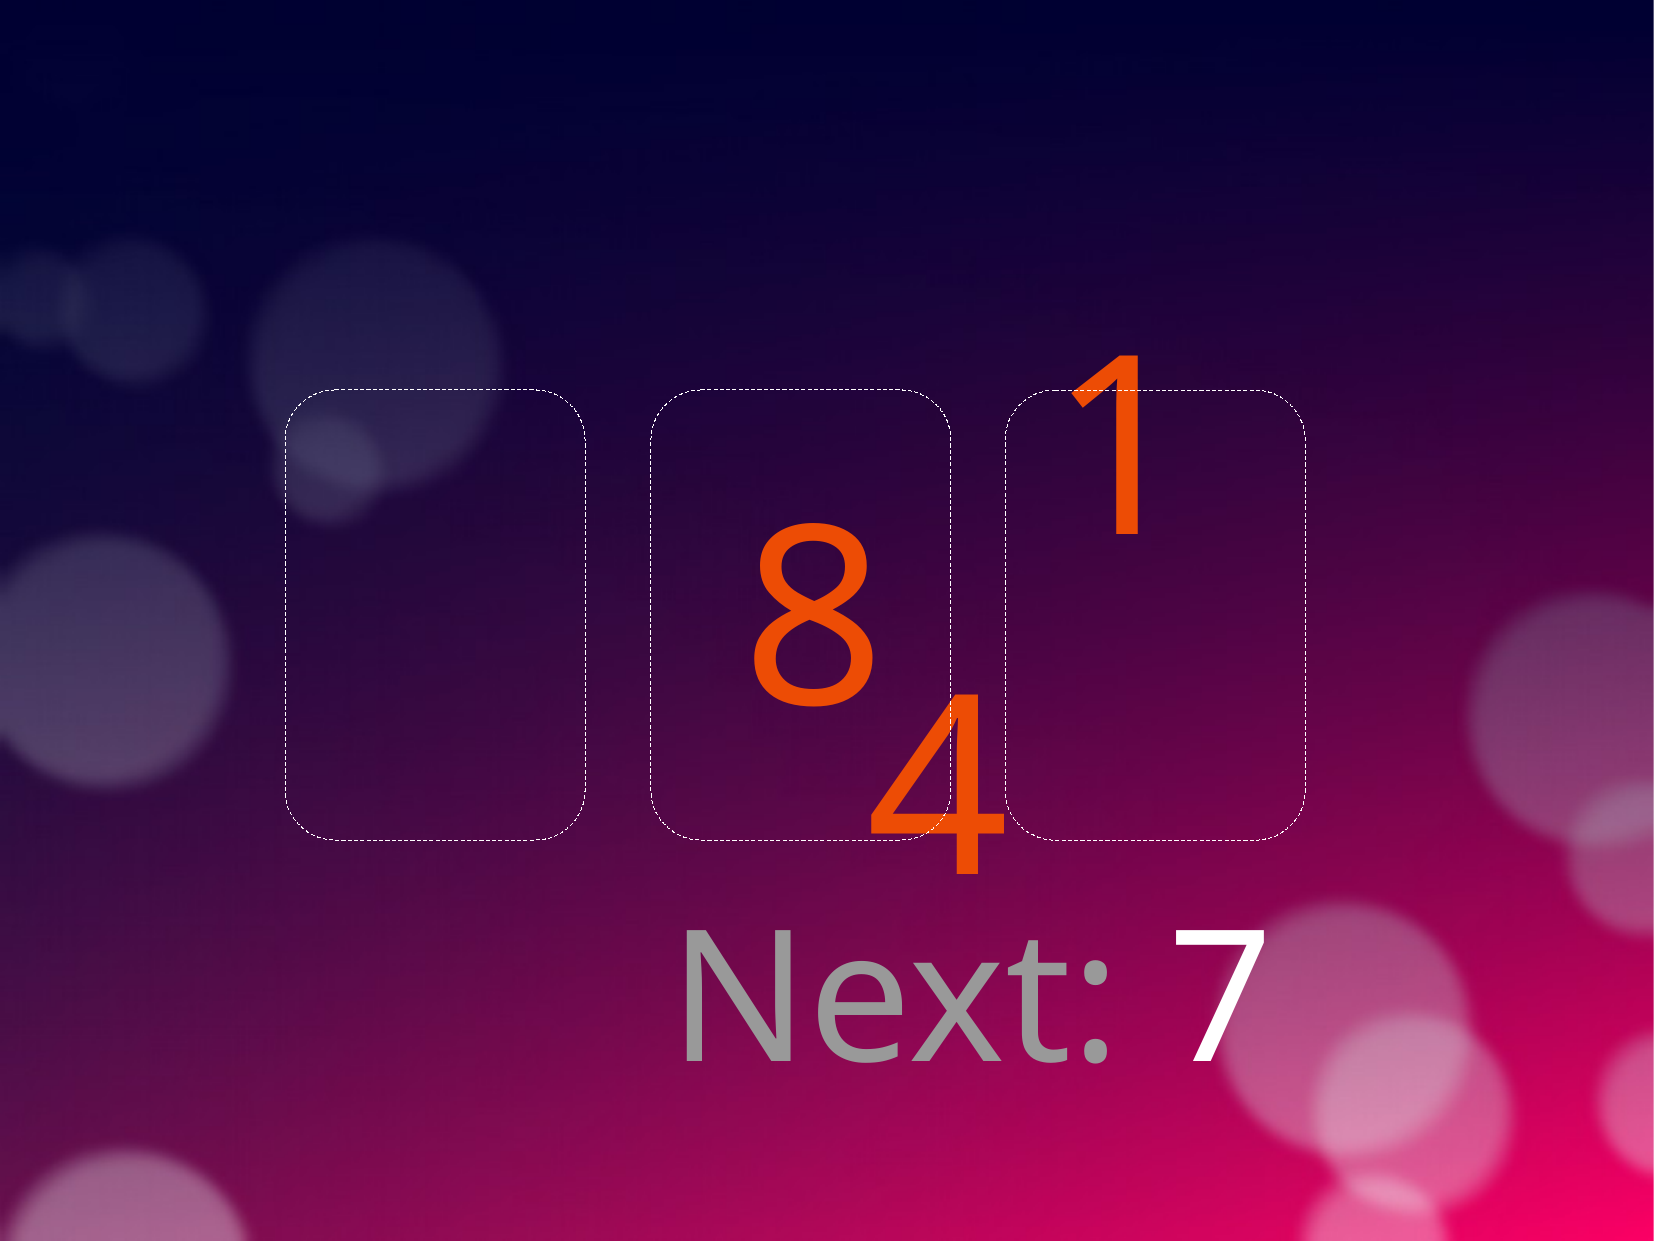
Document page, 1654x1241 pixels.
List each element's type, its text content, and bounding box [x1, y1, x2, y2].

title Next: 7 [510, 839, 1366, 1141]
picture [0, 0, 1654, 1241]
title 8 [525, 360, 831, 856]
title 14 [831, 307, 1291, 908]
